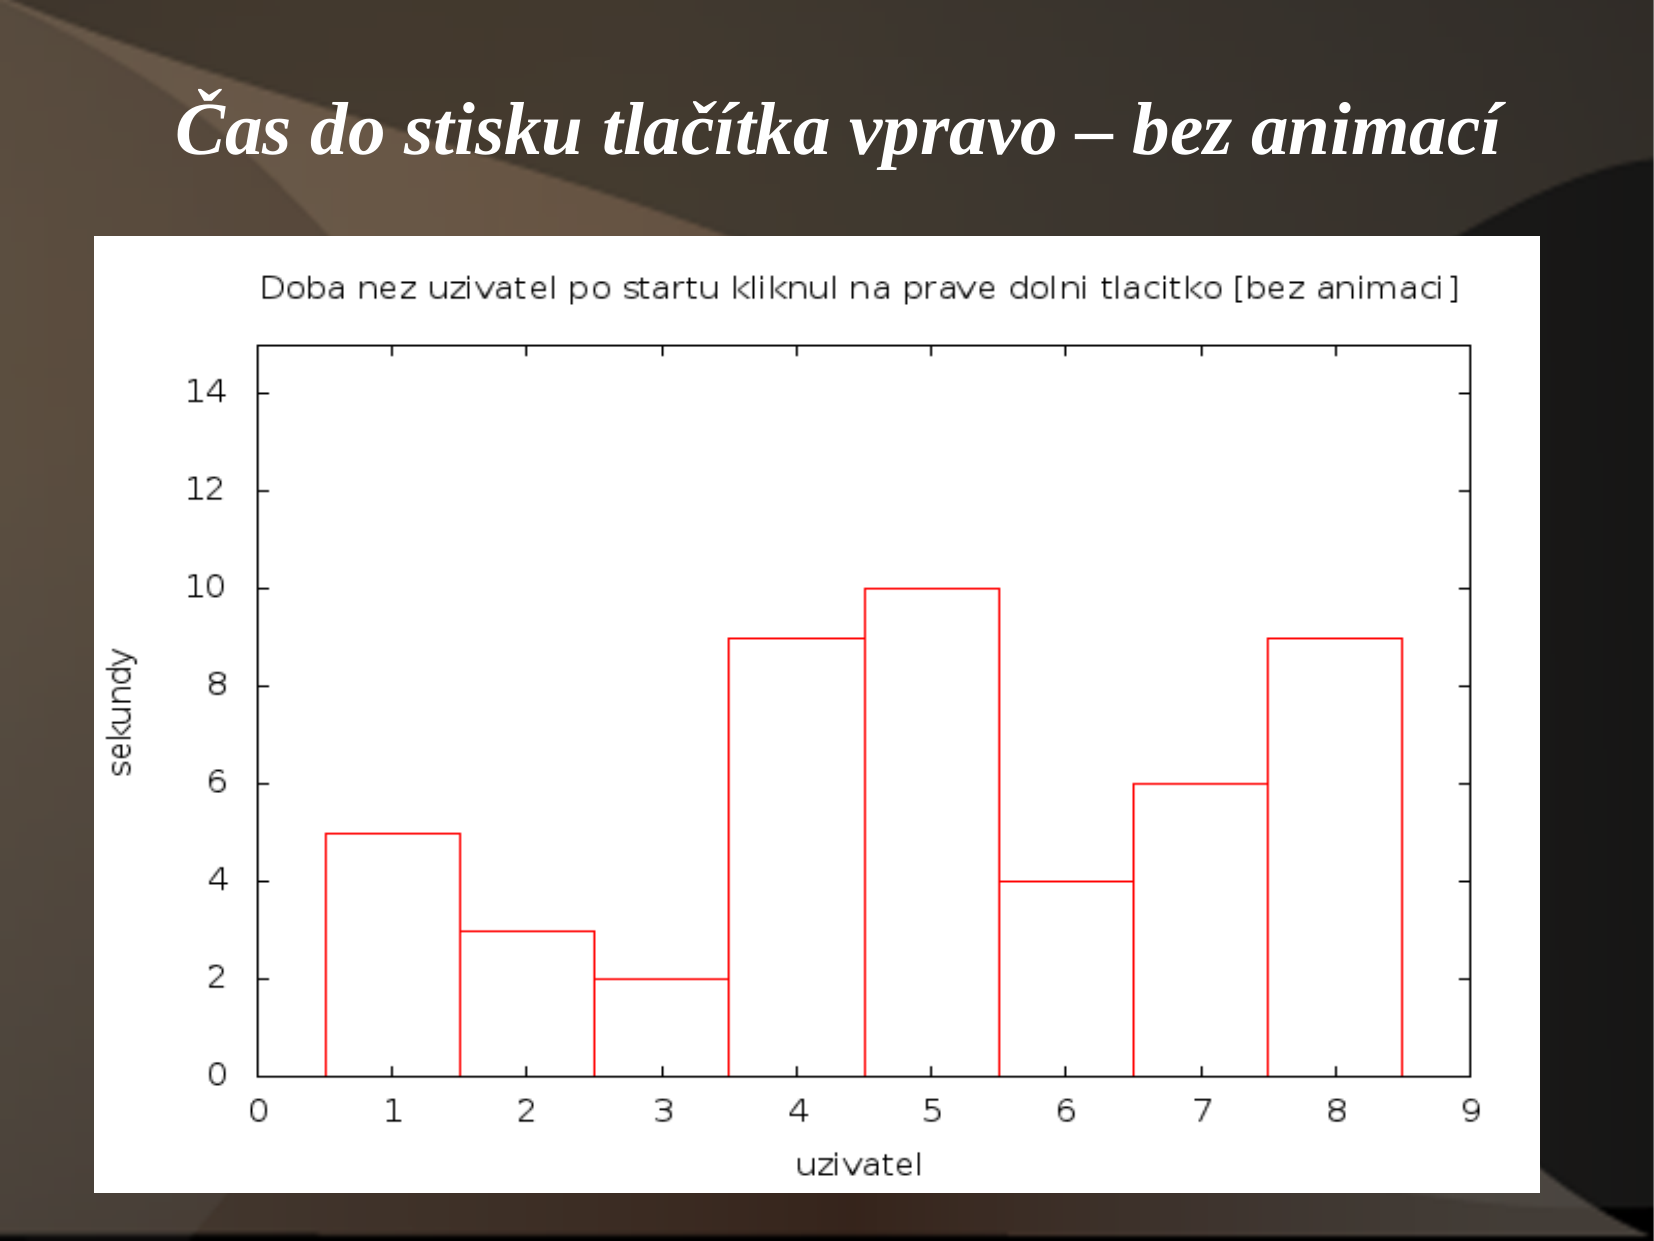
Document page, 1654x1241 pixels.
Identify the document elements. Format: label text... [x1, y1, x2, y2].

title Čas do stisku tlačítka vpravo – bez animací [94, 76, 1583, 181]
picture [0, 0, 1654, 1241]
